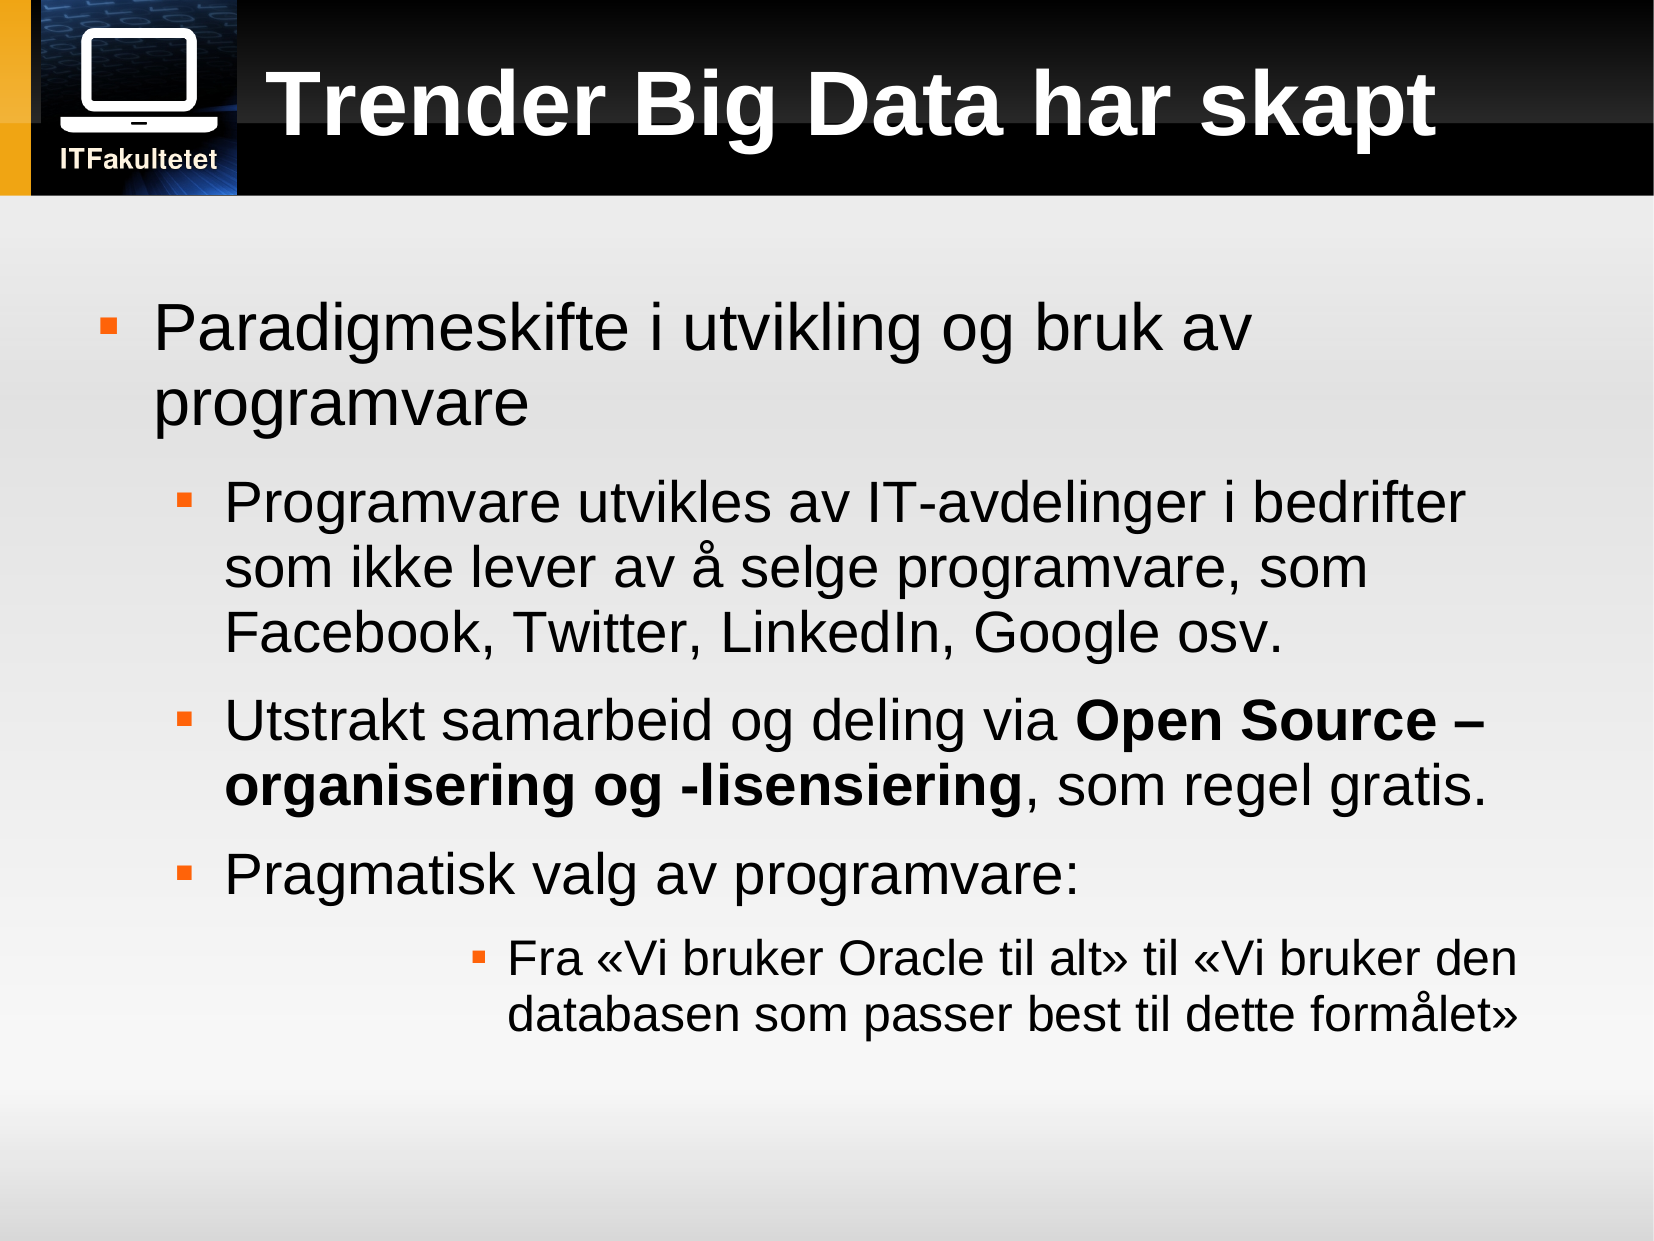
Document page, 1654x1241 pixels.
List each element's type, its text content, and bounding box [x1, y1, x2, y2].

picture [0, 0, 1654, 1241]
list Paradigmeskifte i utvikling og bruk av programvare Programvare utvikles av IT-avdelinger i bedrifter som ikke lever av å selge programvare, som Facebook, Twitter, LinkedIn, Google osv. Utstrakt samarbeid og deling via Open Source – organisering og -lisensiering, som regel gratis. Pragmatisk valg av programvare: Fra «Vi bruker Oracle til alt» til «Vi bruker den databasen som passer best til dette formålet» [82, 290, 1571, 1109]
title Trender Big Data har skapt [265, 0, 1565, 208]
